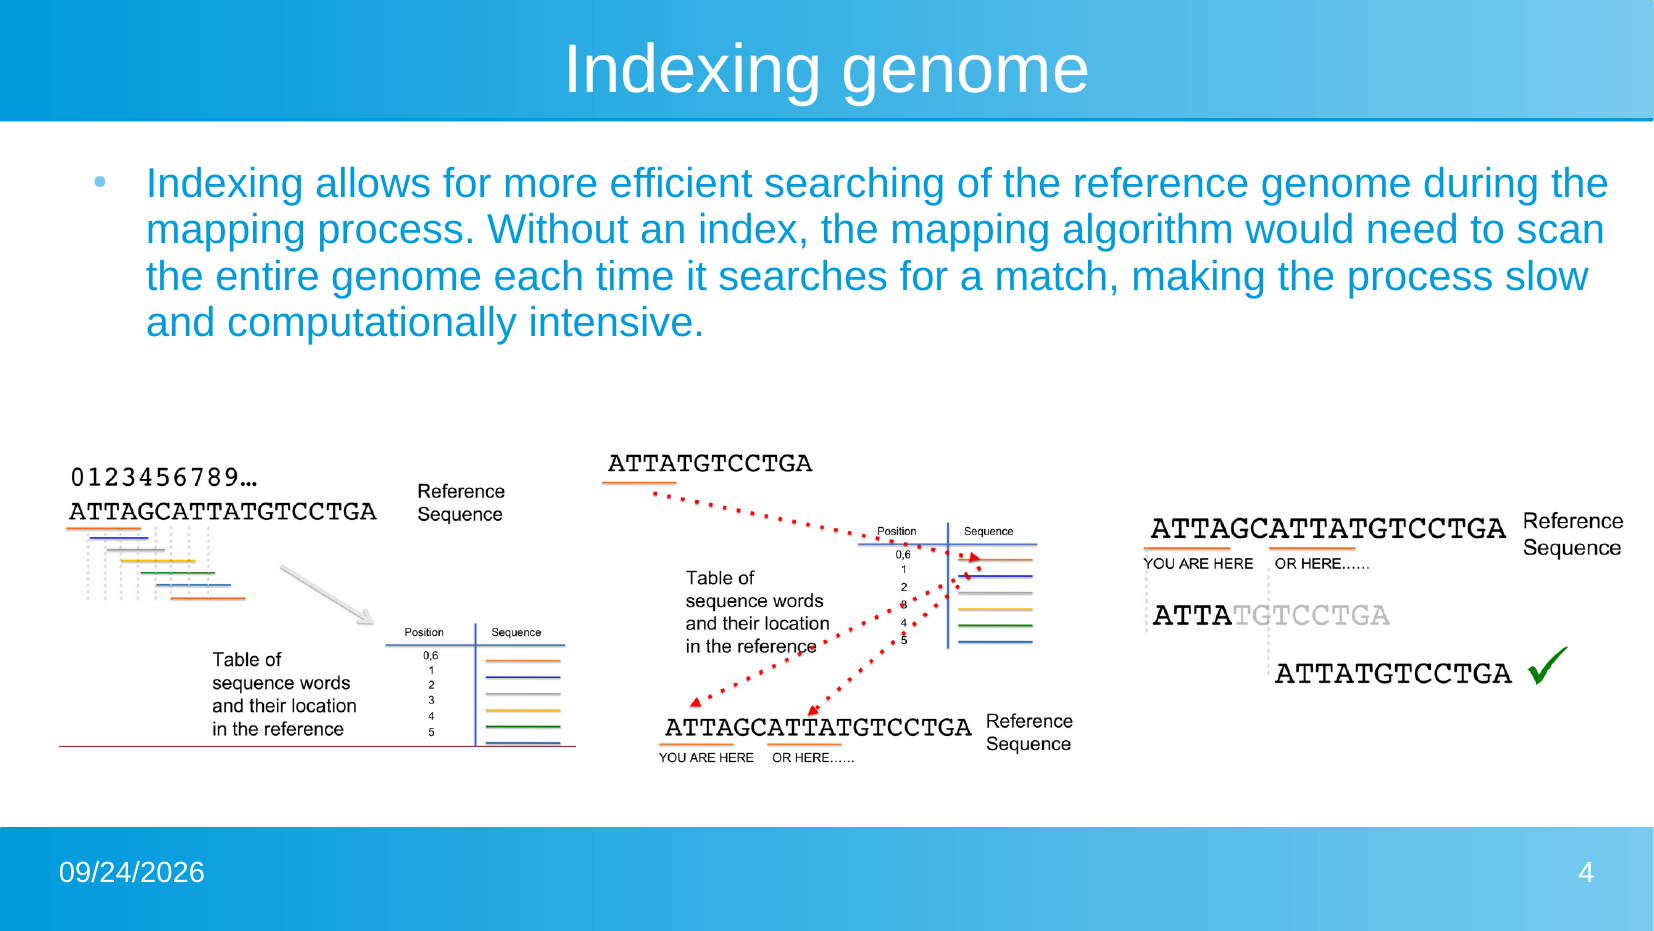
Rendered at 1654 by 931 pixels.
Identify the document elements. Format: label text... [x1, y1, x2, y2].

picture [602, 444, 1094, 776]
picture [1121, 495, 1636, 713]
title Indexing genome [59, 29, 1595, 108]
list Indexing allows for more efficient searching of the reference genome during the mapping process. Without an index, the mapping algorithm would need to scan the entire genome each time it searches for a match, making the process slow and computationally intensive. [75, 159, 1611, 338]
picture [59, 446, 576, 747]
